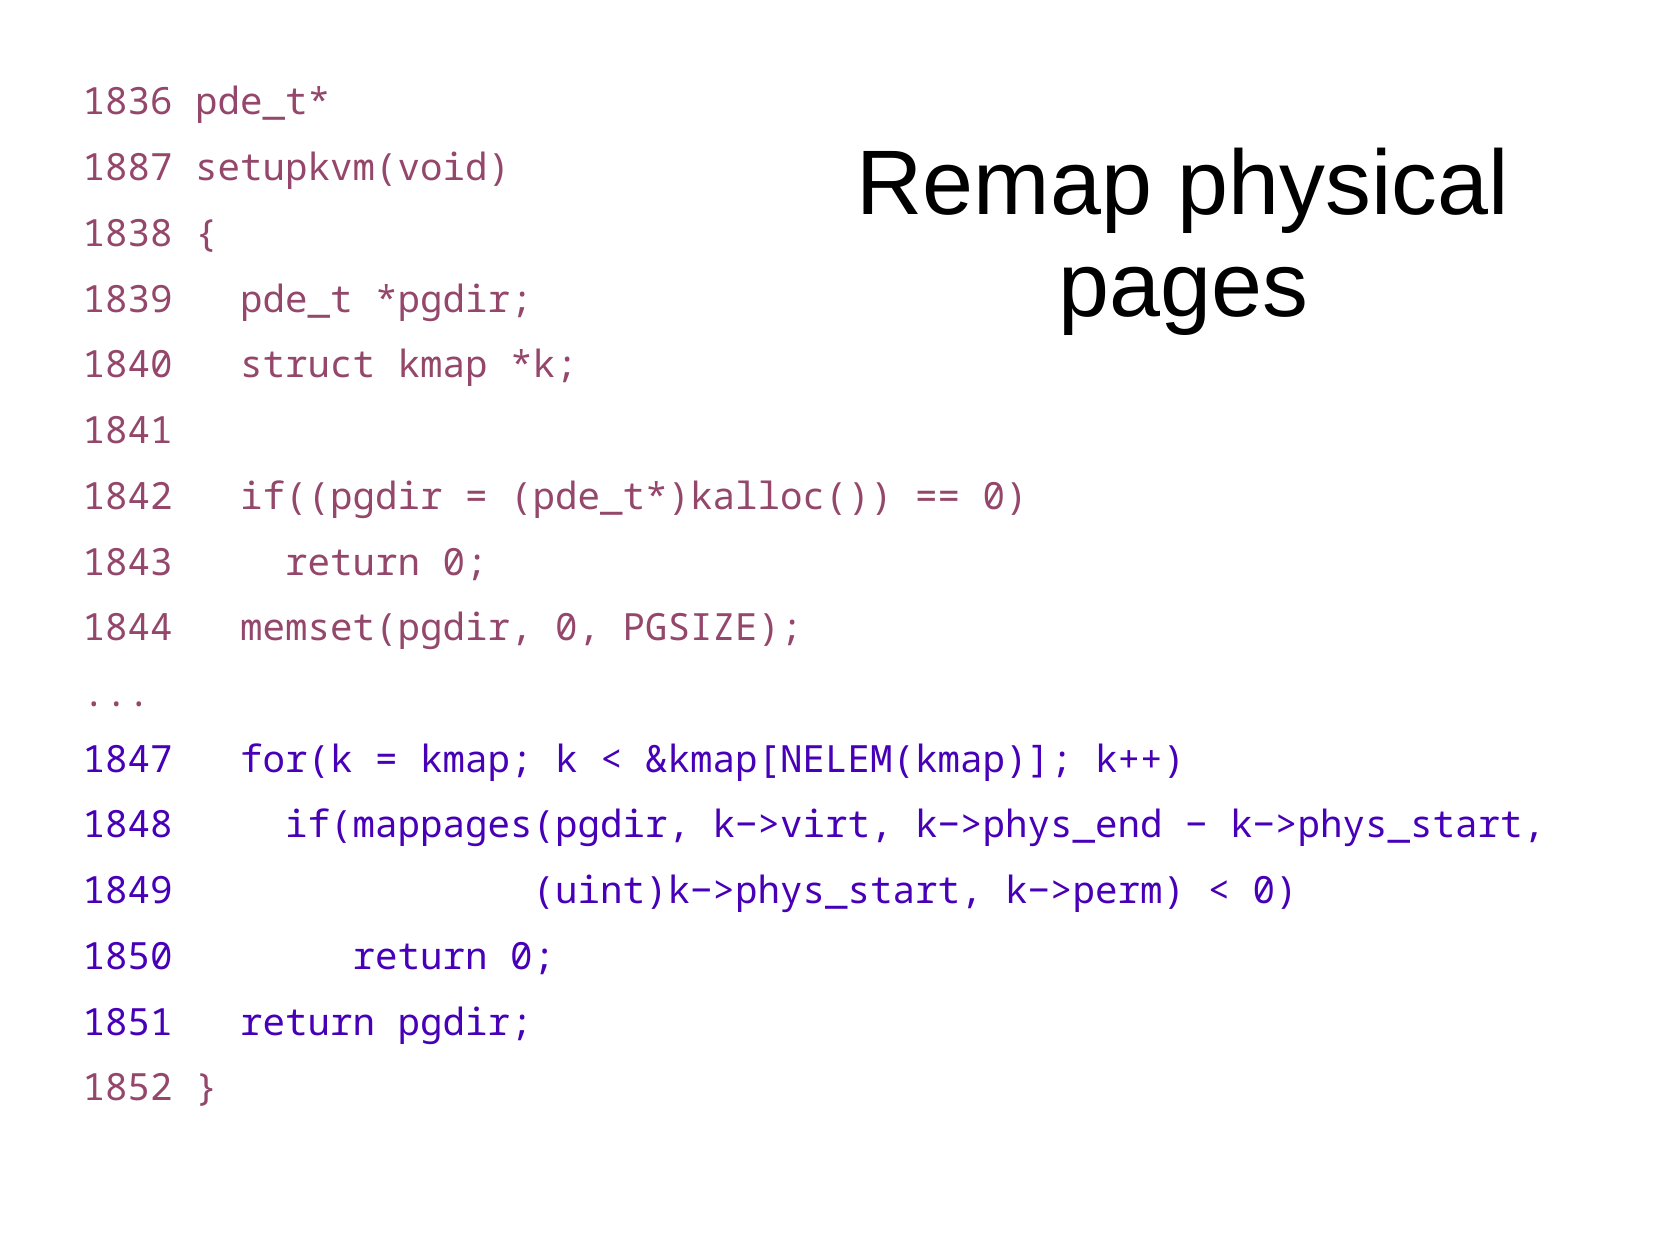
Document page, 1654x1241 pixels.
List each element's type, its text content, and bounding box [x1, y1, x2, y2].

list 1836 pde_t* 1887 setupkvm(void) 1838 { 1839 pde_t *pgdir; 1840 struct kmap *k; 1841 1842 if((pgdir = (pde_t*)kalloc()) == 0) 1843 return 0; 1844 memset(pgdir, 0, PGSIZE); ... 1847 for(k = kmap; k < &kmap[NELEM(kmap)]; k++) 1848 if(mappages(pgdir, k−>virt, k−>phys_end − k−>phys_start, 1849 (uint)k−>phys_start, k−>perm) < 0) 1850 return 0; 1851 return pgdir; 1852 } [82, 75, 1571, 1163]
title Remap physical pages [791, 130, 1576, 338]
